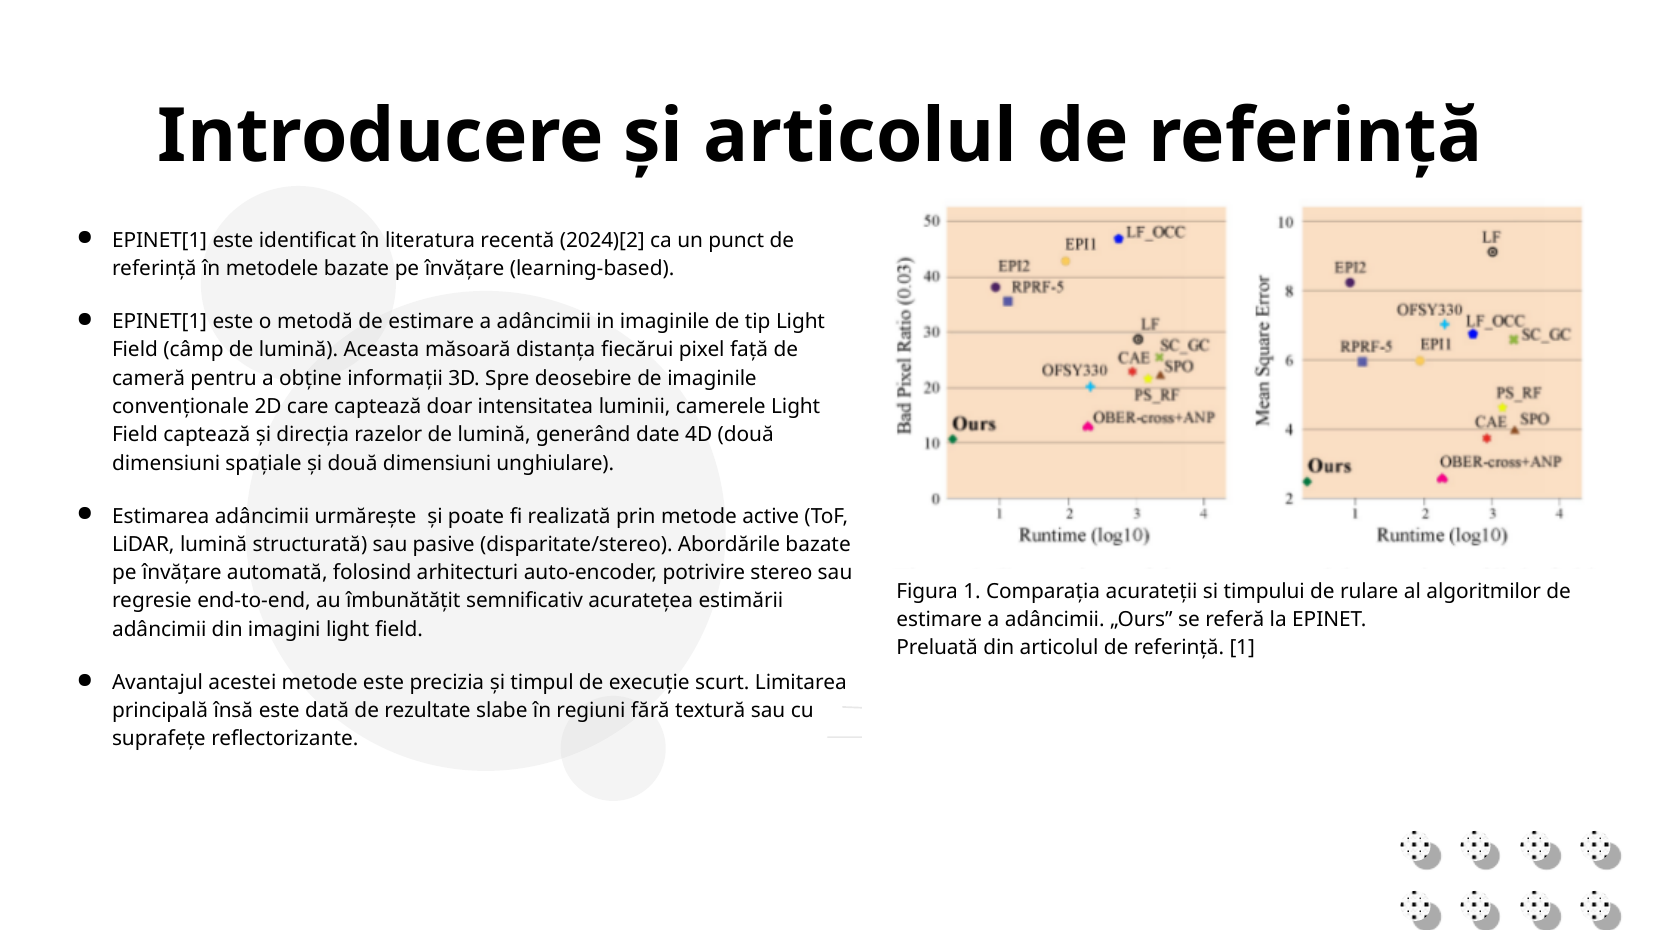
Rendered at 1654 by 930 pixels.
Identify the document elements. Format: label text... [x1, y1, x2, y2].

picture [862, 187, 1650, 759]
picture [1580, 830, 1611, 861]
text_box Figura 1. Comparația acurateții si timpului de rulare al algoritmilor de estimare a adâncimii. „Ours” se referă la EPINET. Preluată din articolul de referință. [1] [881, 568, 1613, 826]
picture [1520, 830, 1551, 861]
picture [1580, 890, 1611, 921]
title Introducere și articolul de referință [76, 76, 1565, 188]
picture [1520, 890, 1551, 921]
picture [1400, 830, 1431, 861]
picture [1460, 830, 1491, 861]
picture [1400, 890, 1431, 921]
list EPINET[1] este identificat în literatura recentă (2024)[2] ca un punct de referință în metodele bazate pe învățare (learning-based). EPINET[1] este o metodă de estimare a adâncimii in imaginile de tip Light Field (câmp de lumină). Aceasta măsoară distanța fiecărui pixel față de cameră pentru a obține informații 3D. Spre deosebire de imaginile convenționale 2D care captează doar intensitatea luminii, camerele Light Field captează și direcția razelor de lumină, generând date 4D (două dimensiuni spațiale și două dimensiuni unghiulare). Estimarea adâncimii urmărește și poate fi realizată prin metode active (ToF, LiDAR, lumină structurată) sau pasive (disparitate/stereo). Abordările bazate pe învățare automată, folosind arhitecturi auto-encoder, potrivire stereo sau regresie end-to-end, au îmbunătățit semnificativ acuratețea estimării adâncimii din imagini light field. Avantajul acestei metode este precizia și timpul de execuție scurt. Limitarea principală însă este dată de rezultate slabe în regiuni fără textură sau cu suprafețe reflectorizante. [76, 224, 863, 835]
picture [1460, 890, 1491, 921]
